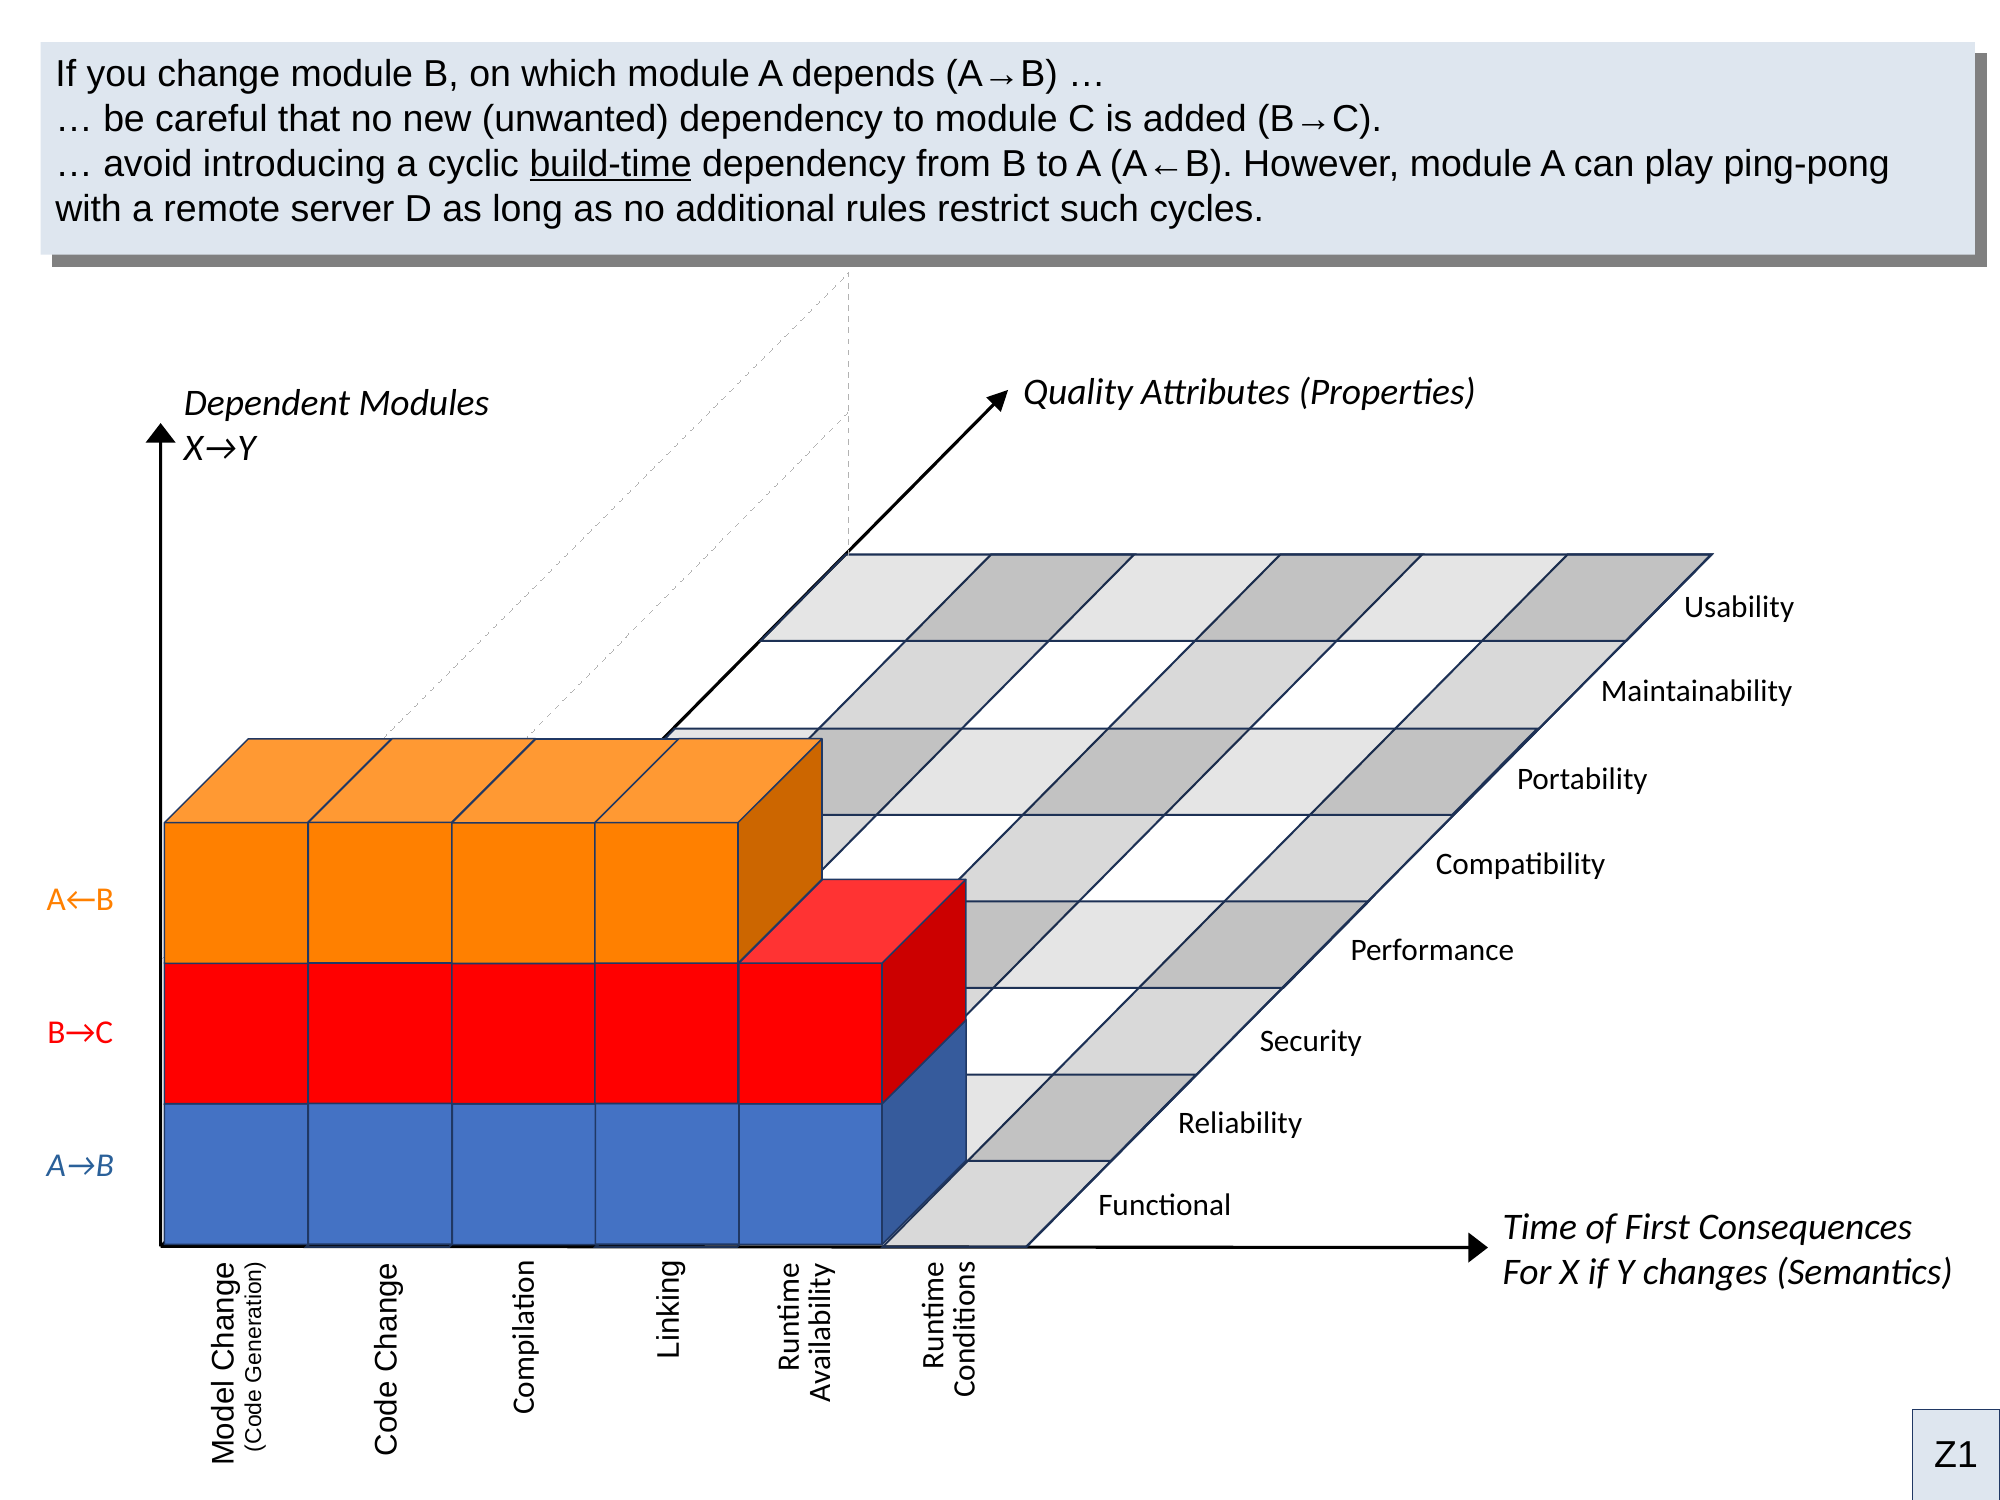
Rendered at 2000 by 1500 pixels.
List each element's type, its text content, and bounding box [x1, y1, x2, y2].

text_box Code Change [361, 1247, 422, 1480]
text_box Dependent Modules X→Y [160, 325, 505, 521]
text_box Time of First Consequences For X if Y changes (Semantics) [1487, 1195, 1969, 1300]
text_box Compilation [503, 1245, 560, 1480]
text_box Model Change (Code Generation) [198, 1246, 290, 1484]
text_box Performance [1328, 921, 1640, 975]
text_box [164, 554, 1709, 1247]
text_box Functional [1083, 1177, 1301, 1230]
text_box Runtime Conditions [912, 1246, 1007, 1480]
text_box Security [1245, 1012, 1428, 1065]
text_box Compatibility [1420, 835, 1694, 889]
text_box Linking [643, 1247, 704, 1480]
text_box Runtime Availability [768, 1248, 863, 1455]
text_box A←B B→C A→B [0, 645, 161, 1193]
text_box Usability [1669, 578, 1820, 631]
text_box Maintainability [1585, 663, 1813, 716]
text_box Quality Attributes (Properties) [1008, 359, 1491, 420]
text_box Portability [1502, 751, 1728, 804]
text_box Reliability [1163, 1094, 1359, 1147]
text_box Z1 [1912, 1409, 2000, 1500]
text_box If you change module B, on which module A depends (A→B) … … be careful that no new (unwanted) dependency to module C is added (B→C). … avoid introducing a cyclic build-time dependency from B to A (A←B). However, module A can play ping-pong with a remote server D as long as no additional rules restrict such cycles. [40, 42, 1975, 255]
